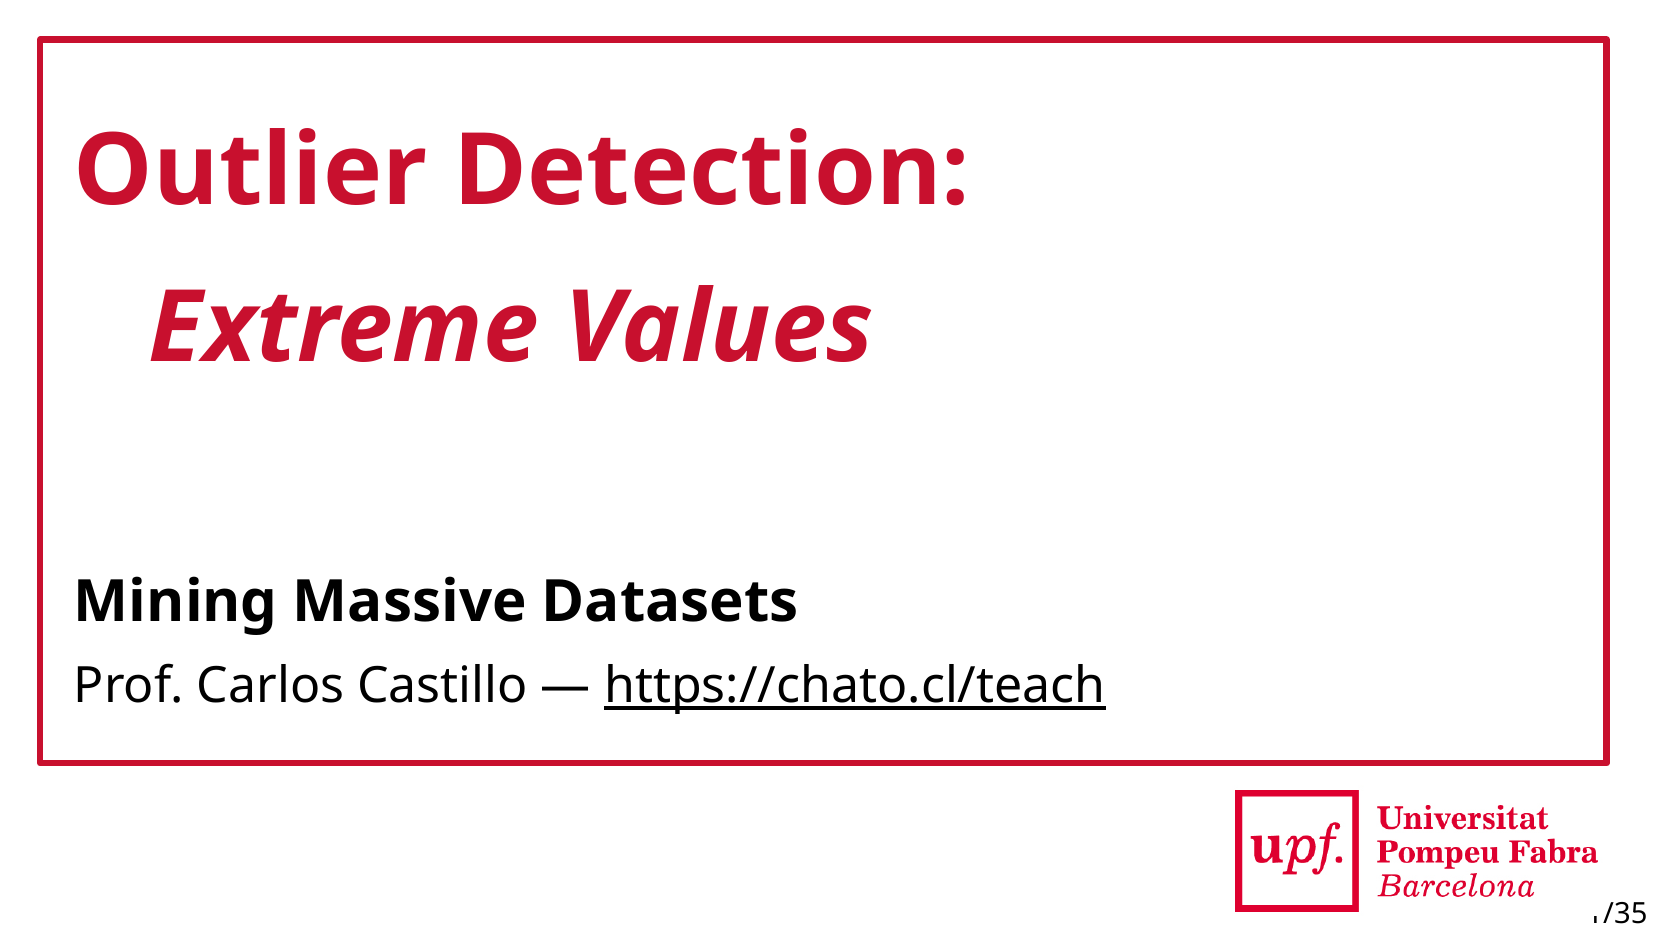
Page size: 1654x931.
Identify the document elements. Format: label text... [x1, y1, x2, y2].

chart [770, 589, 889, 649]
picture [1229, 785, 1604, 916]
text_box Outlier Detection: Extreme Values Mining Massive Datasets Prof. Carlos Castillo — https://chato.cl/teach [73, 77, 1562, 746]
